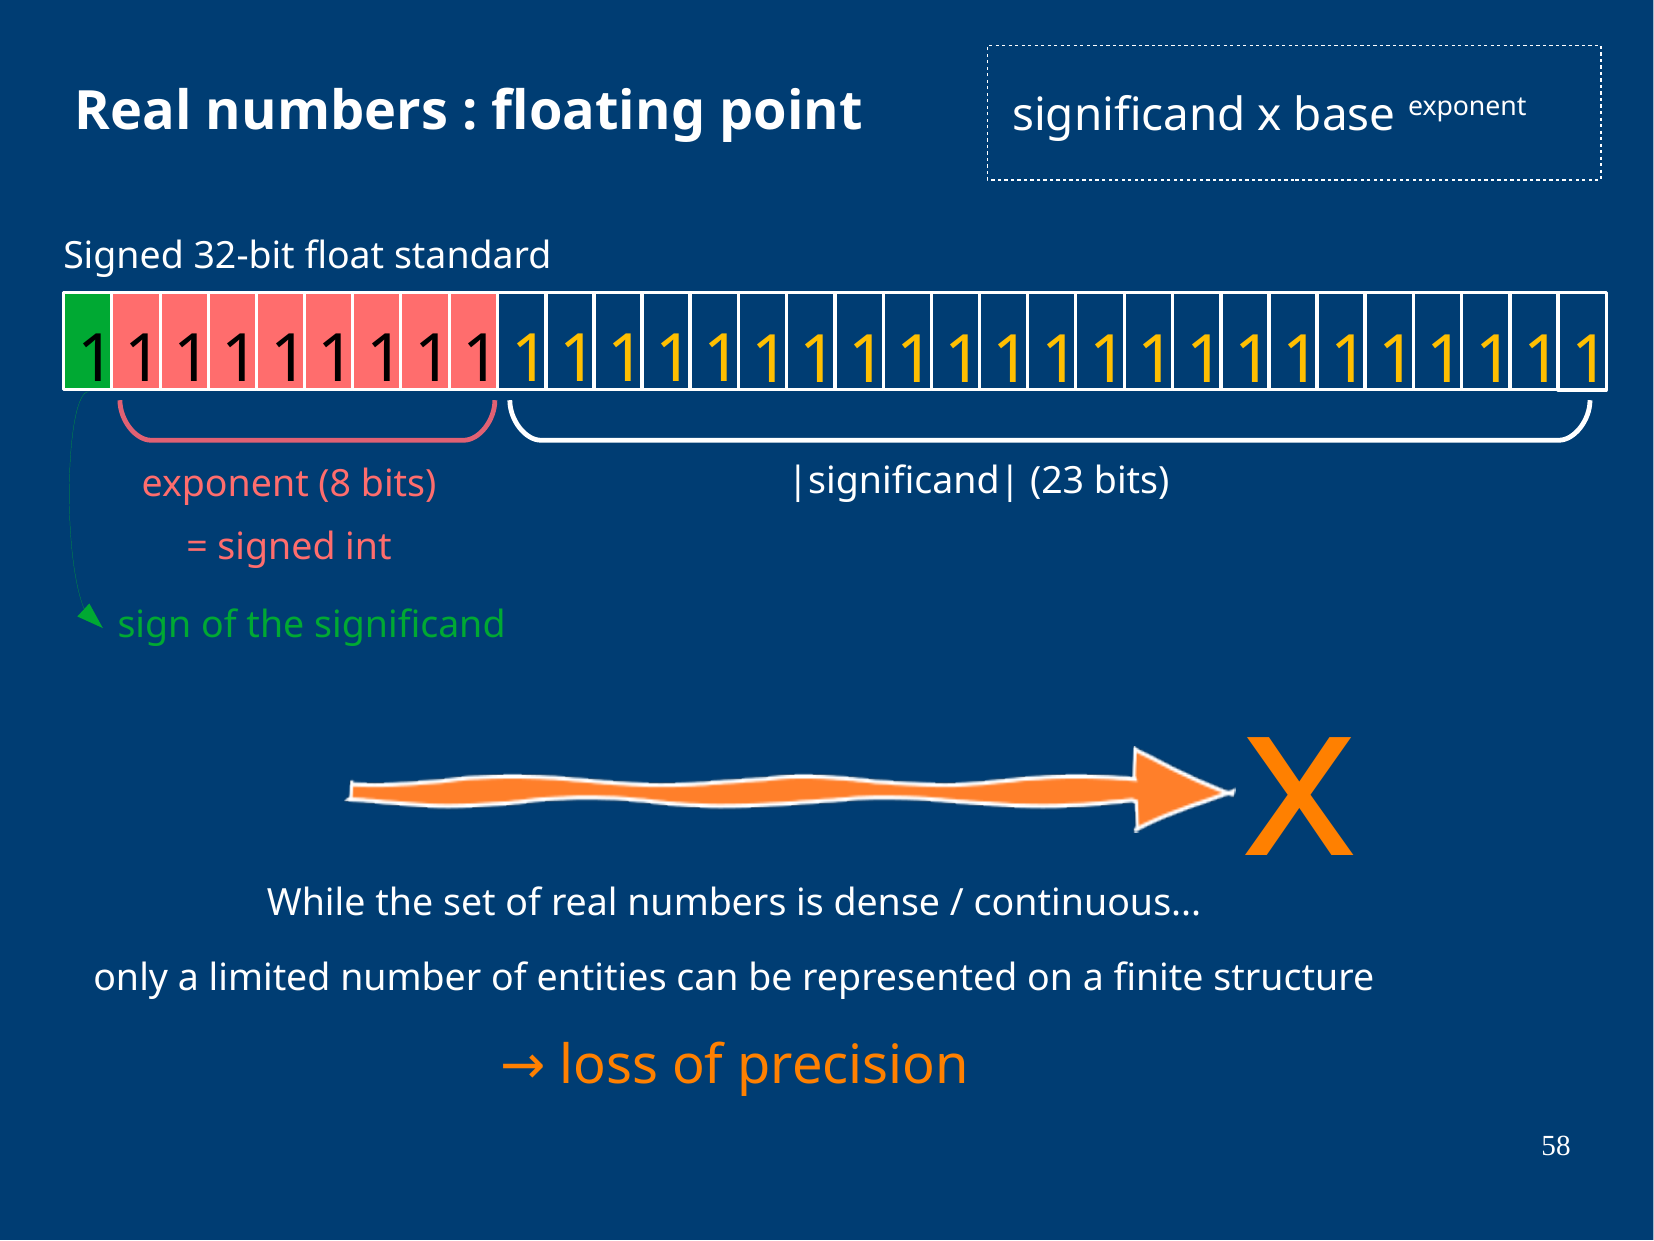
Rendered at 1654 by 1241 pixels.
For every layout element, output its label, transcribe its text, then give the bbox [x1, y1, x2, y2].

text_box 1 [1219, 303, 1267, 428]
text_box 1 [303, 303, 351, 428]
text_box 1 [1508, 303, 1556, 428]
text_box 1 [1315, 303, 1363, 428]
text_box Real numbers : floating point [60, 64, 1187, 165]
text_box 1 [399, 303, 447, 428]
text_box 1 [737, 303, 784, 428]
text_box 1 [544, 303, 592, 428]
text_box 1 [1556, 303, 1609, 429]
text_box Signed 32-bit float standard [48, 220, 820, 297]
text_box 1 [207, 303, 255, 428]
text_box 1 [1460, 303, 1508, 428]
text_box 1 [1363, 303, 1412, 428]
text_box 1 [930, 303, 978, 428]
text_box 1 [1122, 303, 1171, 428]
text_box 1 [109, 303, 159, 428]
text_box 1 [1026, 303, 1074, 428]
text_box 1 [489, 415, 496, 428]
text_box 1 [1267, 303, 1315, 428]
text_box 1 [688, 303, 737, 428]
picture [344, 746, 1227, 833]
text_box 1 [640, 303, 688, 428]
text_box x [1227, 612, 1368, 868]
text_box 1 [159, 303, 207, 428]
text_box 1 [1412, 303, 1460, 428]
text_box 1 [784, 303, 833, 428]
text_box 1 [1171, 303, 1219, 428]
text_box exponent (8 bits) = signed int [126, 449, 593, 597]
text_box 1 [833, 303, 881, 428]
text_box 1 [447, 303, 496, 428]
text_box 1 [592, 303, 640, 428]
text_box 1 [255, 303, 303, 428]
text_box |significand| (23 bits) [772, 446, 1349, 522]
text_box 1 [351, 303, 399, 428]
text_box [63, 292, 496, 303]
text_box While the set of real numbers is dense / continuous... only a limited number of entities can be represented on a finite structure → loss of precision [78, 868, 1654, 1144]
text_box 1 [1074, 303, 1122, 428]
text_box 1 [881, 303, 930, 428]
text_box sign of the significand [102, 590, 720, 666]
text_box significand x base exponent [997, 74, 1654, 163]
text_box 1 [978, 303, 1026, 428]
text_box 1 [62, 303, 109, 428]
text_box 1 [496, 303, 544, 428]
